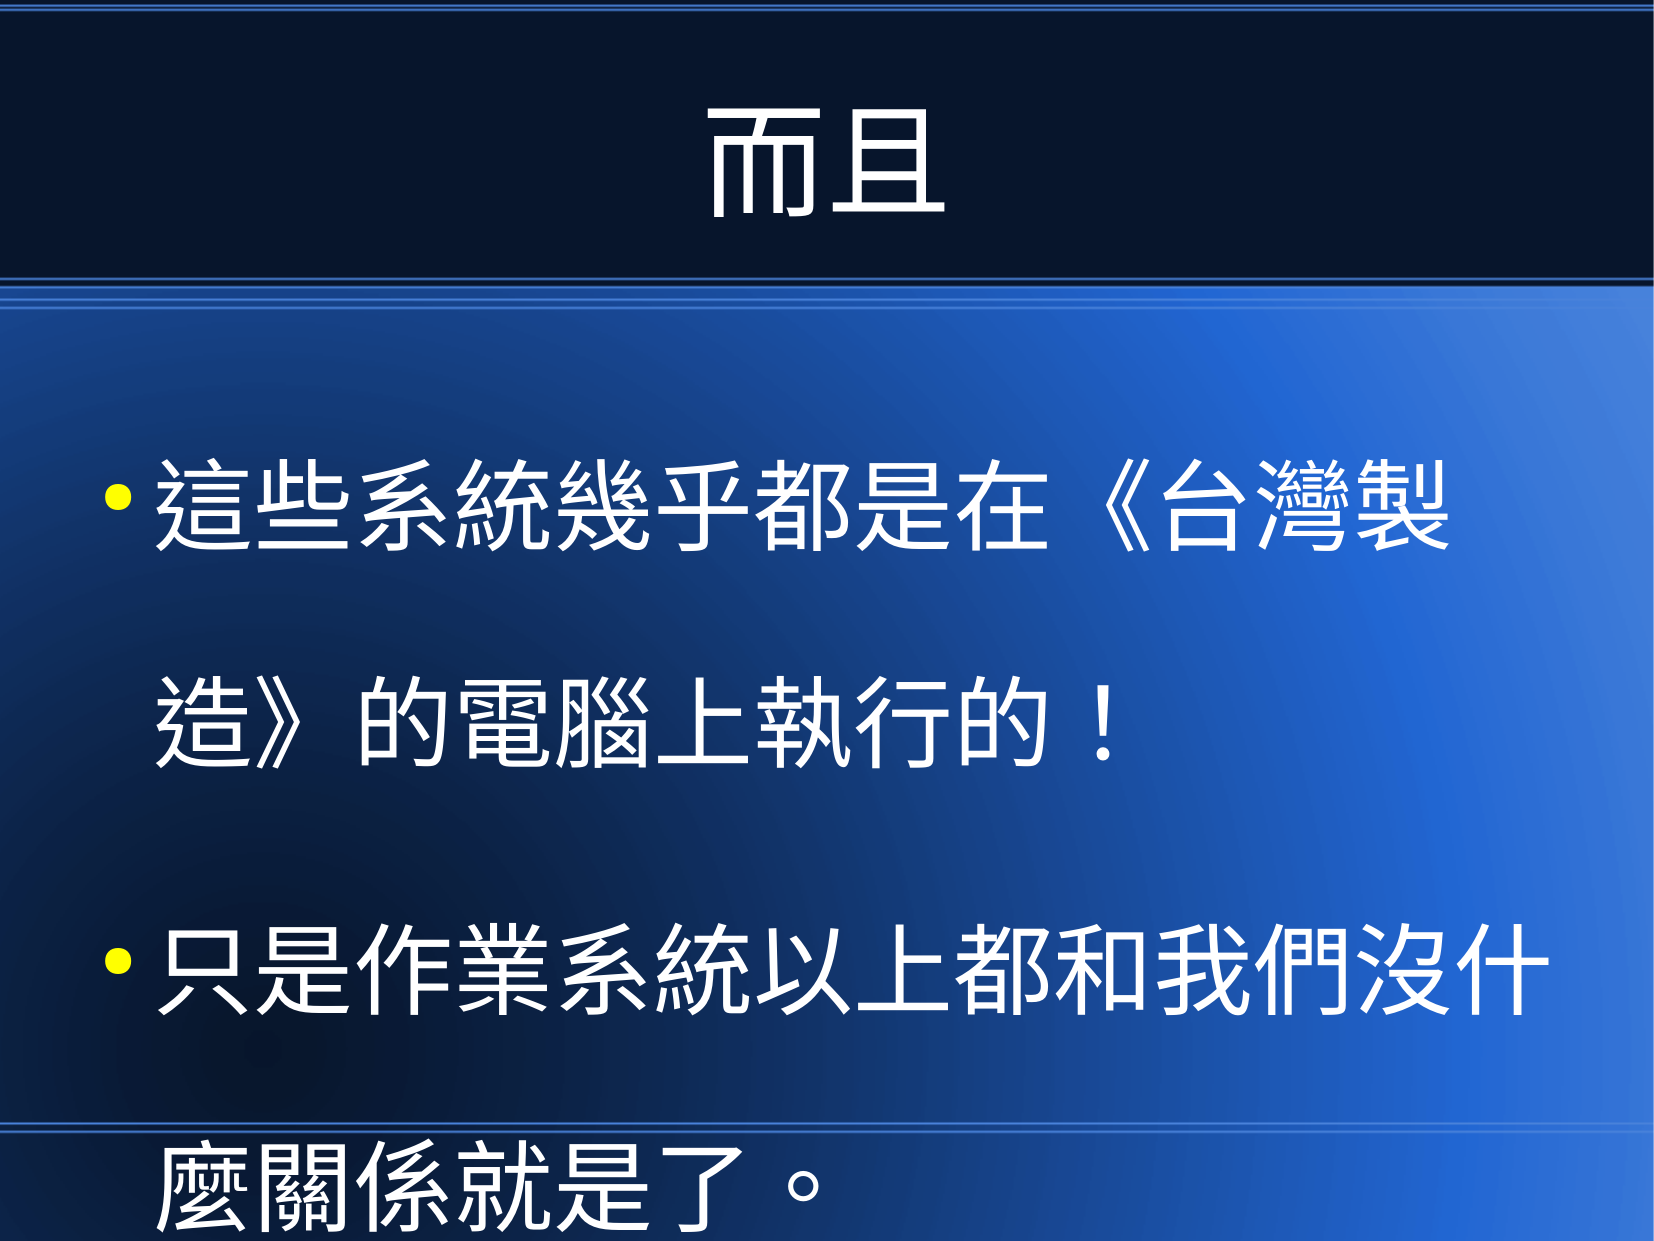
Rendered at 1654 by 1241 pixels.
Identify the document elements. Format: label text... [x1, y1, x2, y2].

title 而且 [82, 49, 1571, 257]
list 這些系統幾乎都是在《台灣製造》的電腦上執行的！ 只是作業系統以上都和我們沒什麼關係就是了。 [82, 355, 1571, 1241]
picture [0, 0, 1654, 1241]
